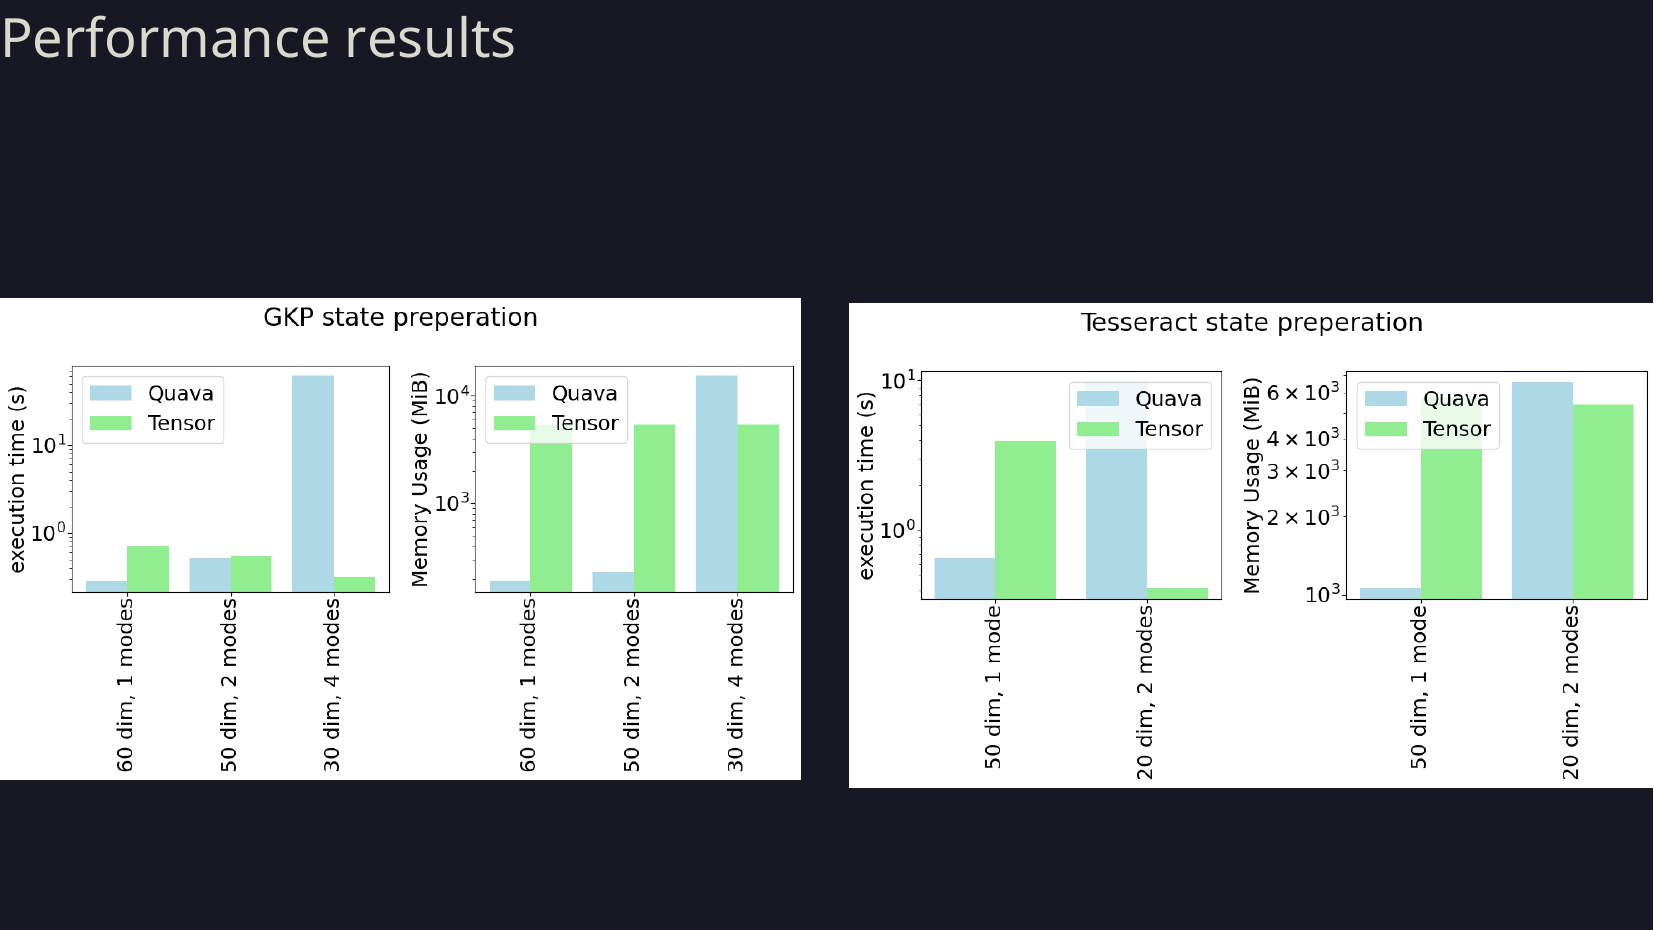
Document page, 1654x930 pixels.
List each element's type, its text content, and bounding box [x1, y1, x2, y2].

text_box Performance results [0, 0, 1624, 75]
picture [849, 303, 1653, 788]
picture [0, 298, 801, 781]
